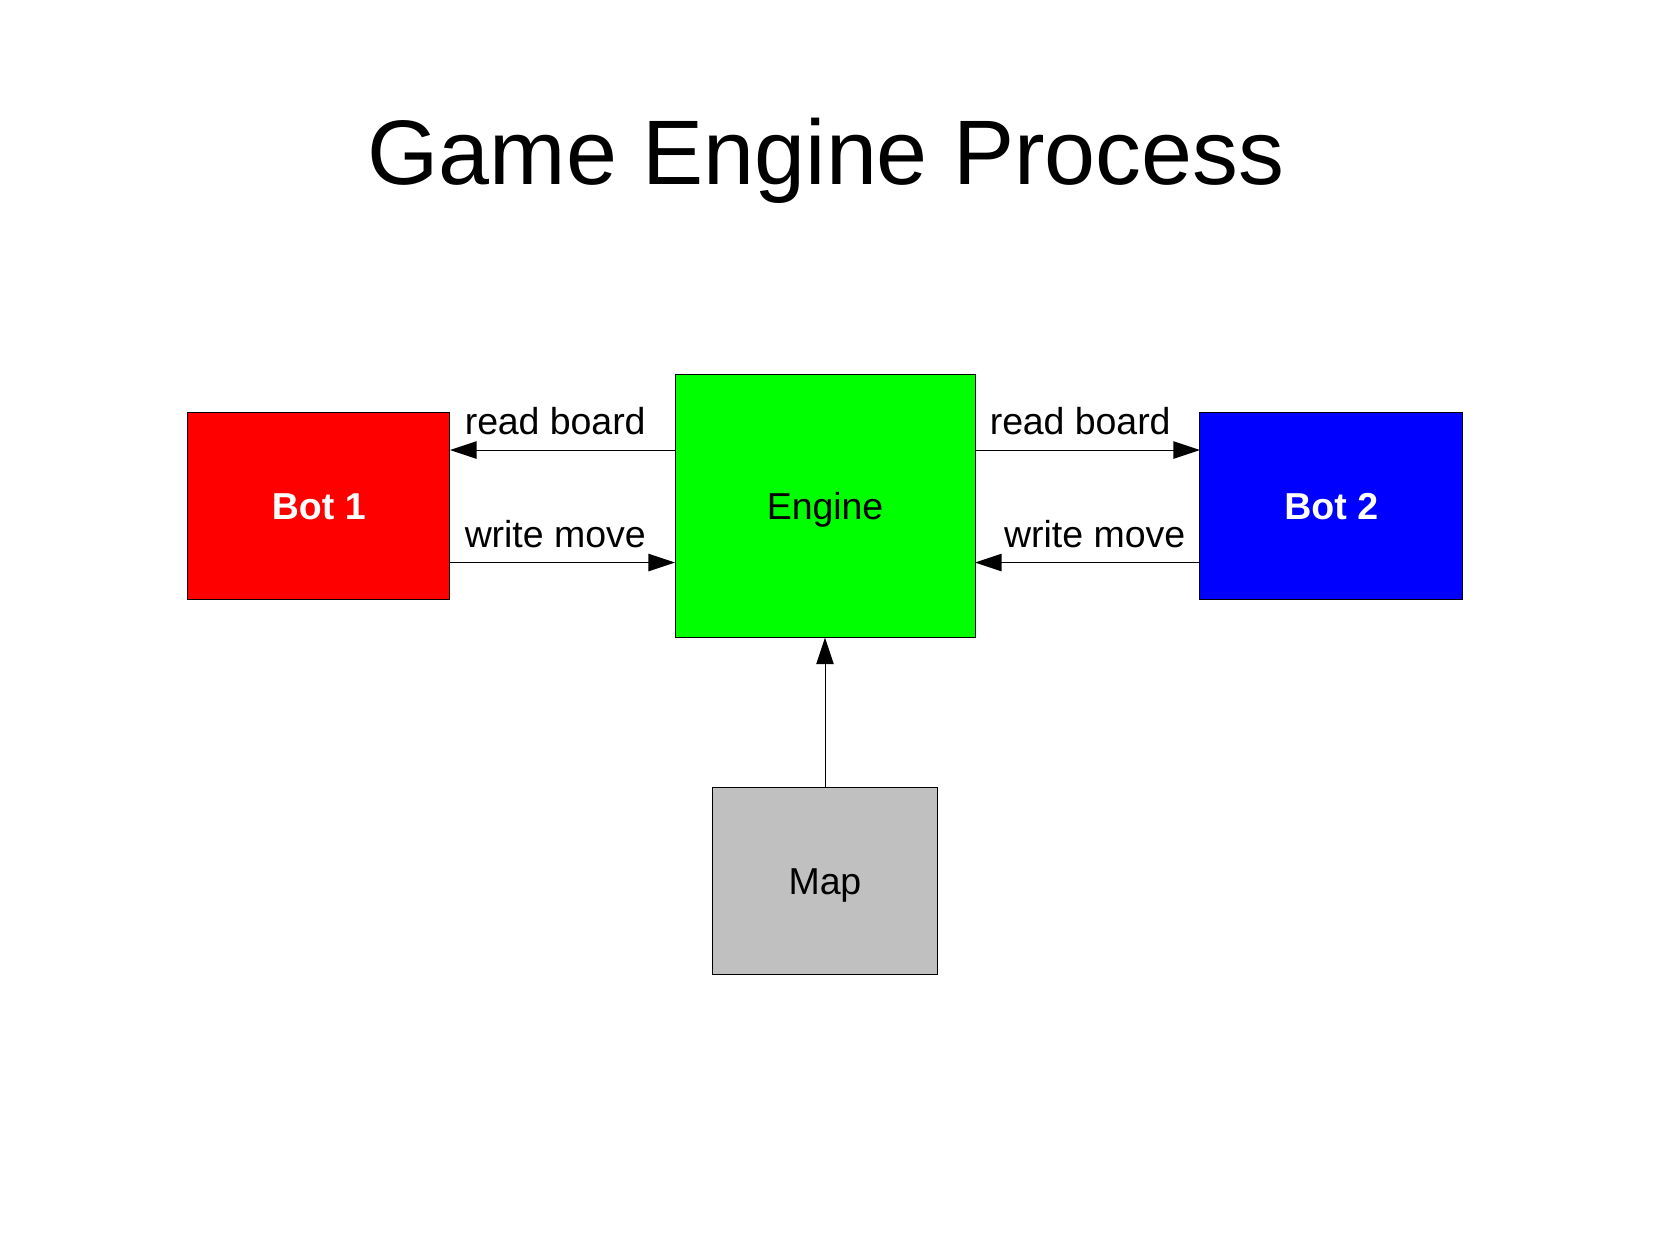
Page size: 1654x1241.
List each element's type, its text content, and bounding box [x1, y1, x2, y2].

text_box read board [975, 393, 1186, 451]
text_box Engine [675, 374, 976, 638]
text_box read board [450, 393, 661, 451]
title Game Engine Process [82, 56, 1571, 250]
text_box Map [712, 787, 938, 975]
text_box write move [989, 505, 1201, 563]
text_box write move [450, 505, 661, 563]
text_box Bot 1 [187, 412, 450, 600]
text_box Bot 2 [1199, 412, 1463, 600]
